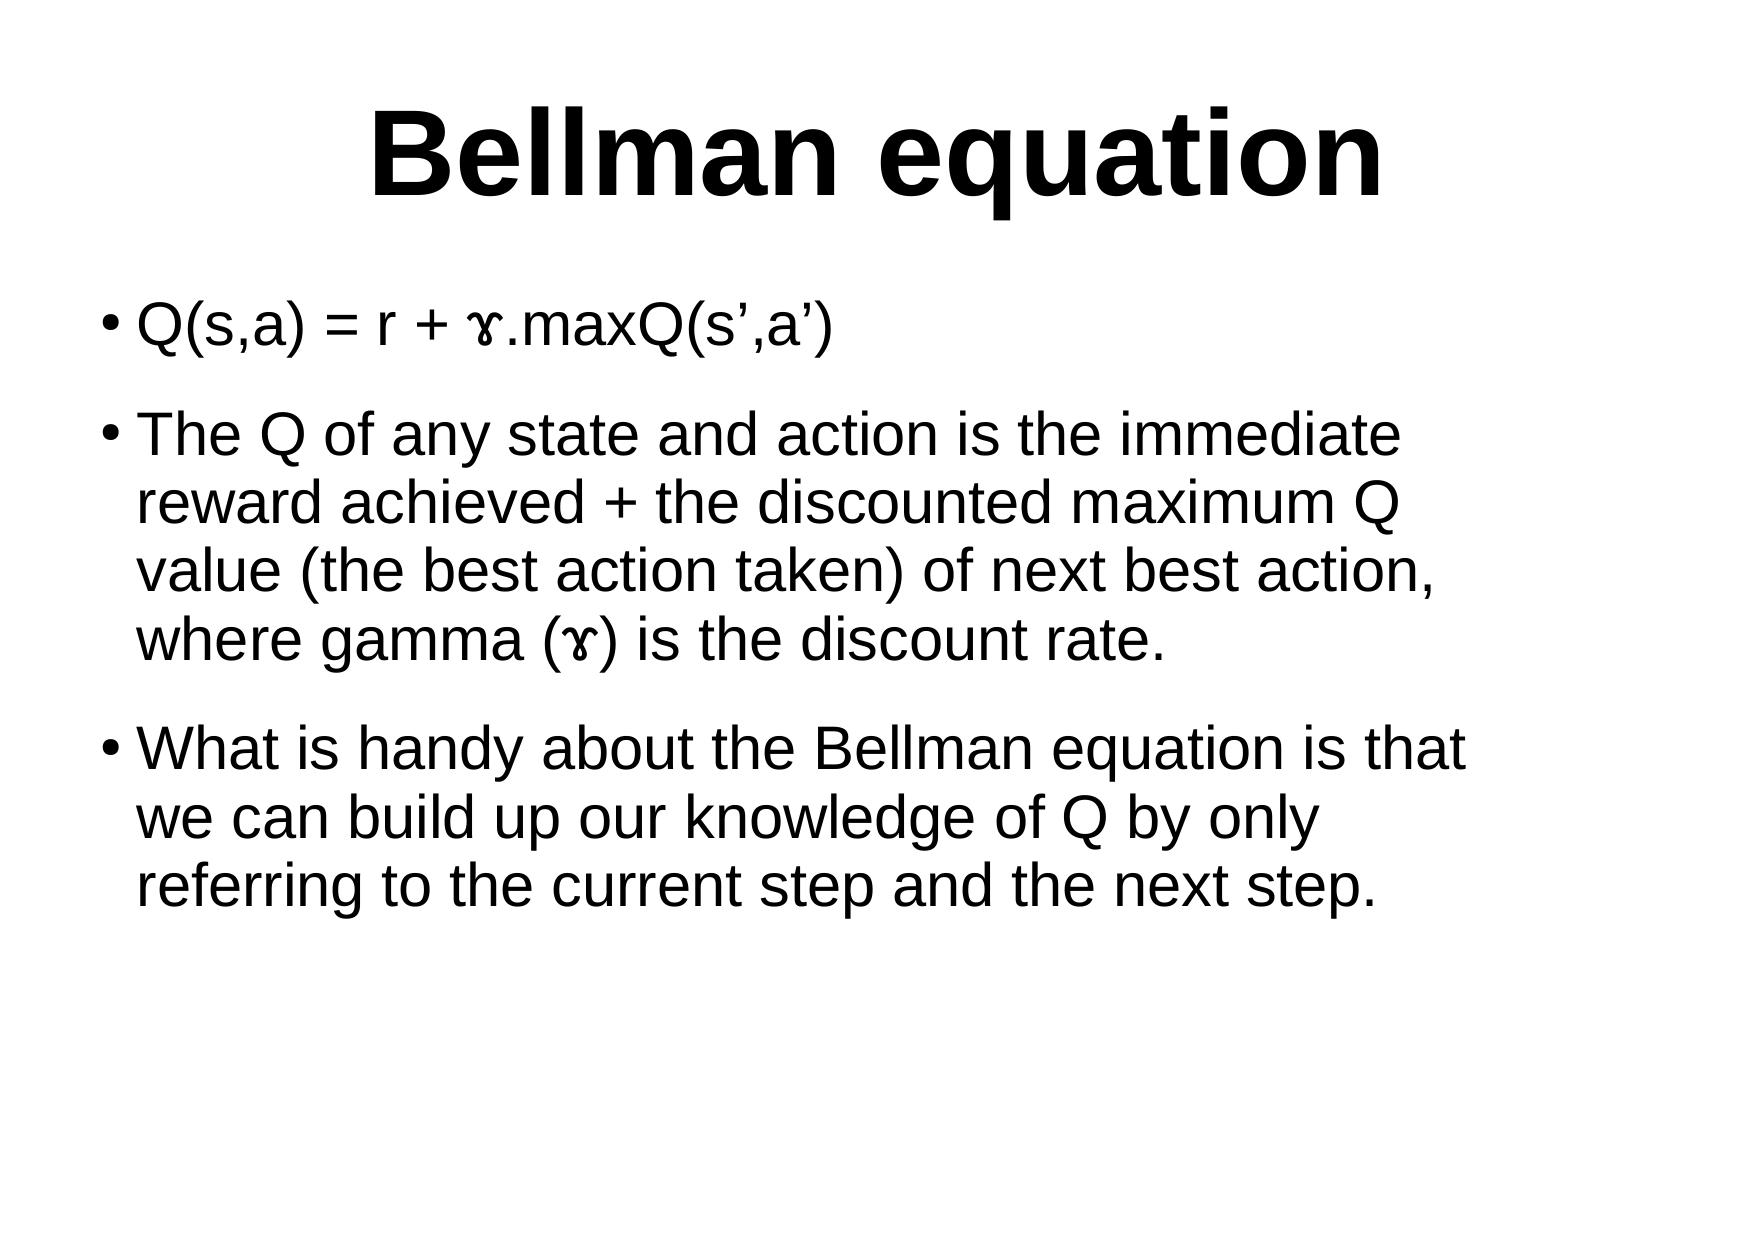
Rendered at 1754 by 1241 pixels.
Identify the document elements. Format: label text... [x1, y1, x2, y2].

title Bellman equation [87, 49, 1667, 257]
list Q(s,a) = r + ɤ.maxQ(s’,a’) The Q of any state and action is the immediate reward achieved + the discounted maximum Q value (the best action taken) of next best action, where gamma (ɤ) is the discount rate. What is handy about the Bellman equation is that we can build up our knowledge of Q by only referring to the current step and the next step. [87, 290, 1477, 1010]
